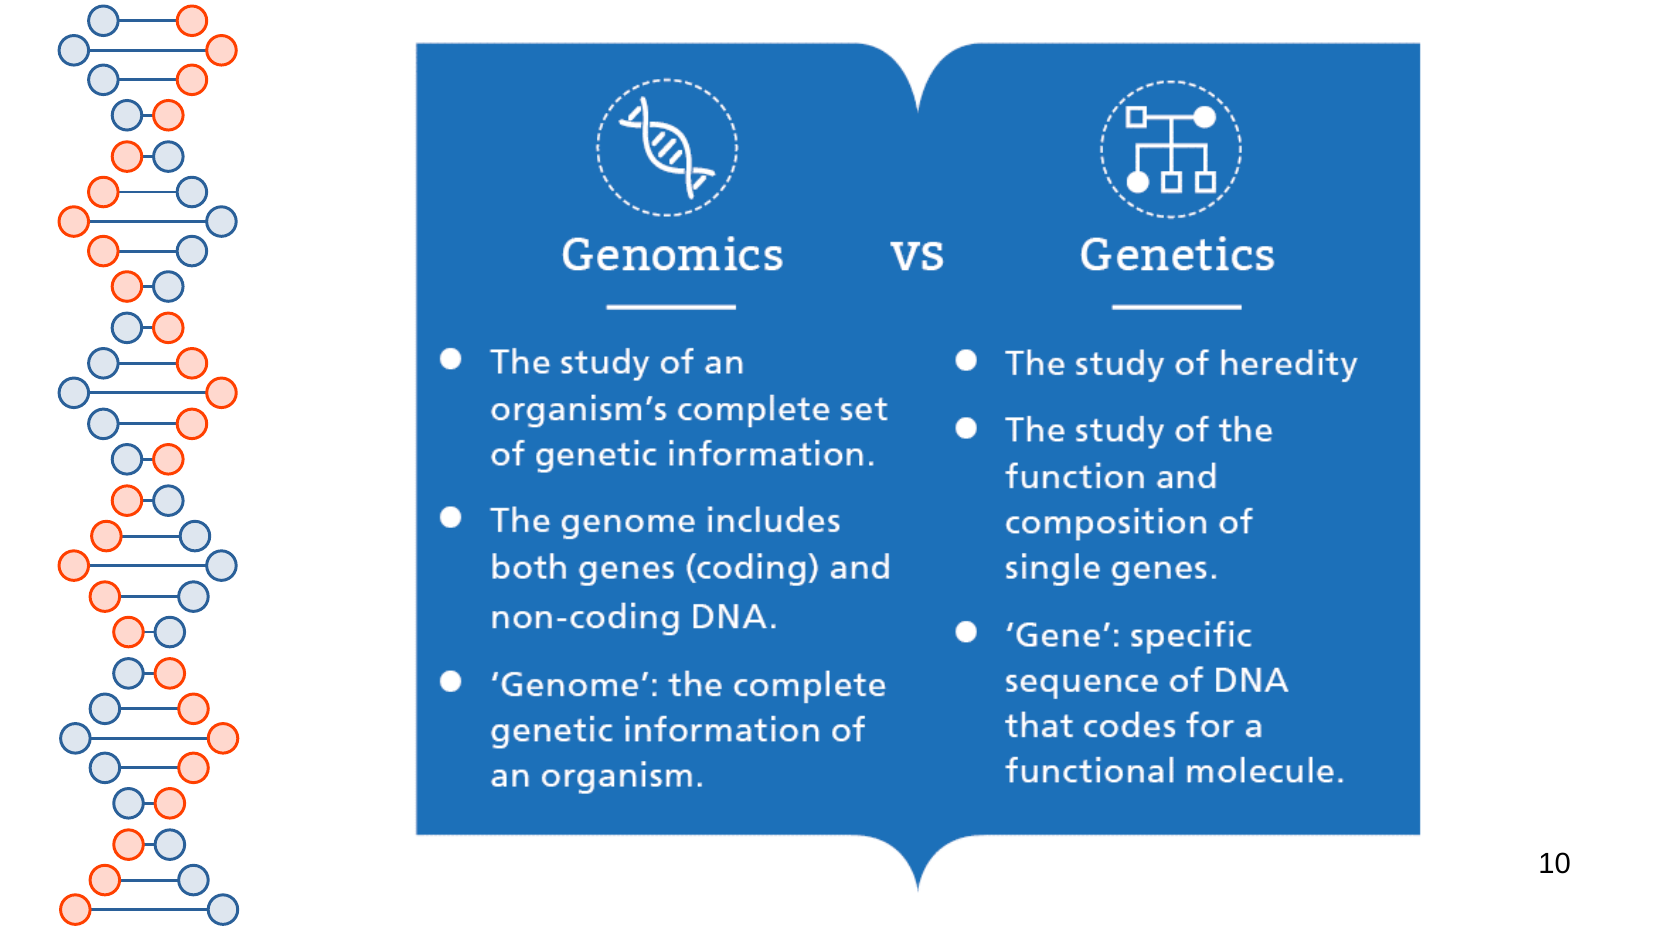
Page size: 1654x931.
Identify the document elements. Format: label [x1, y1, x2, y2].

picture [409, 37, 1426, 901]
